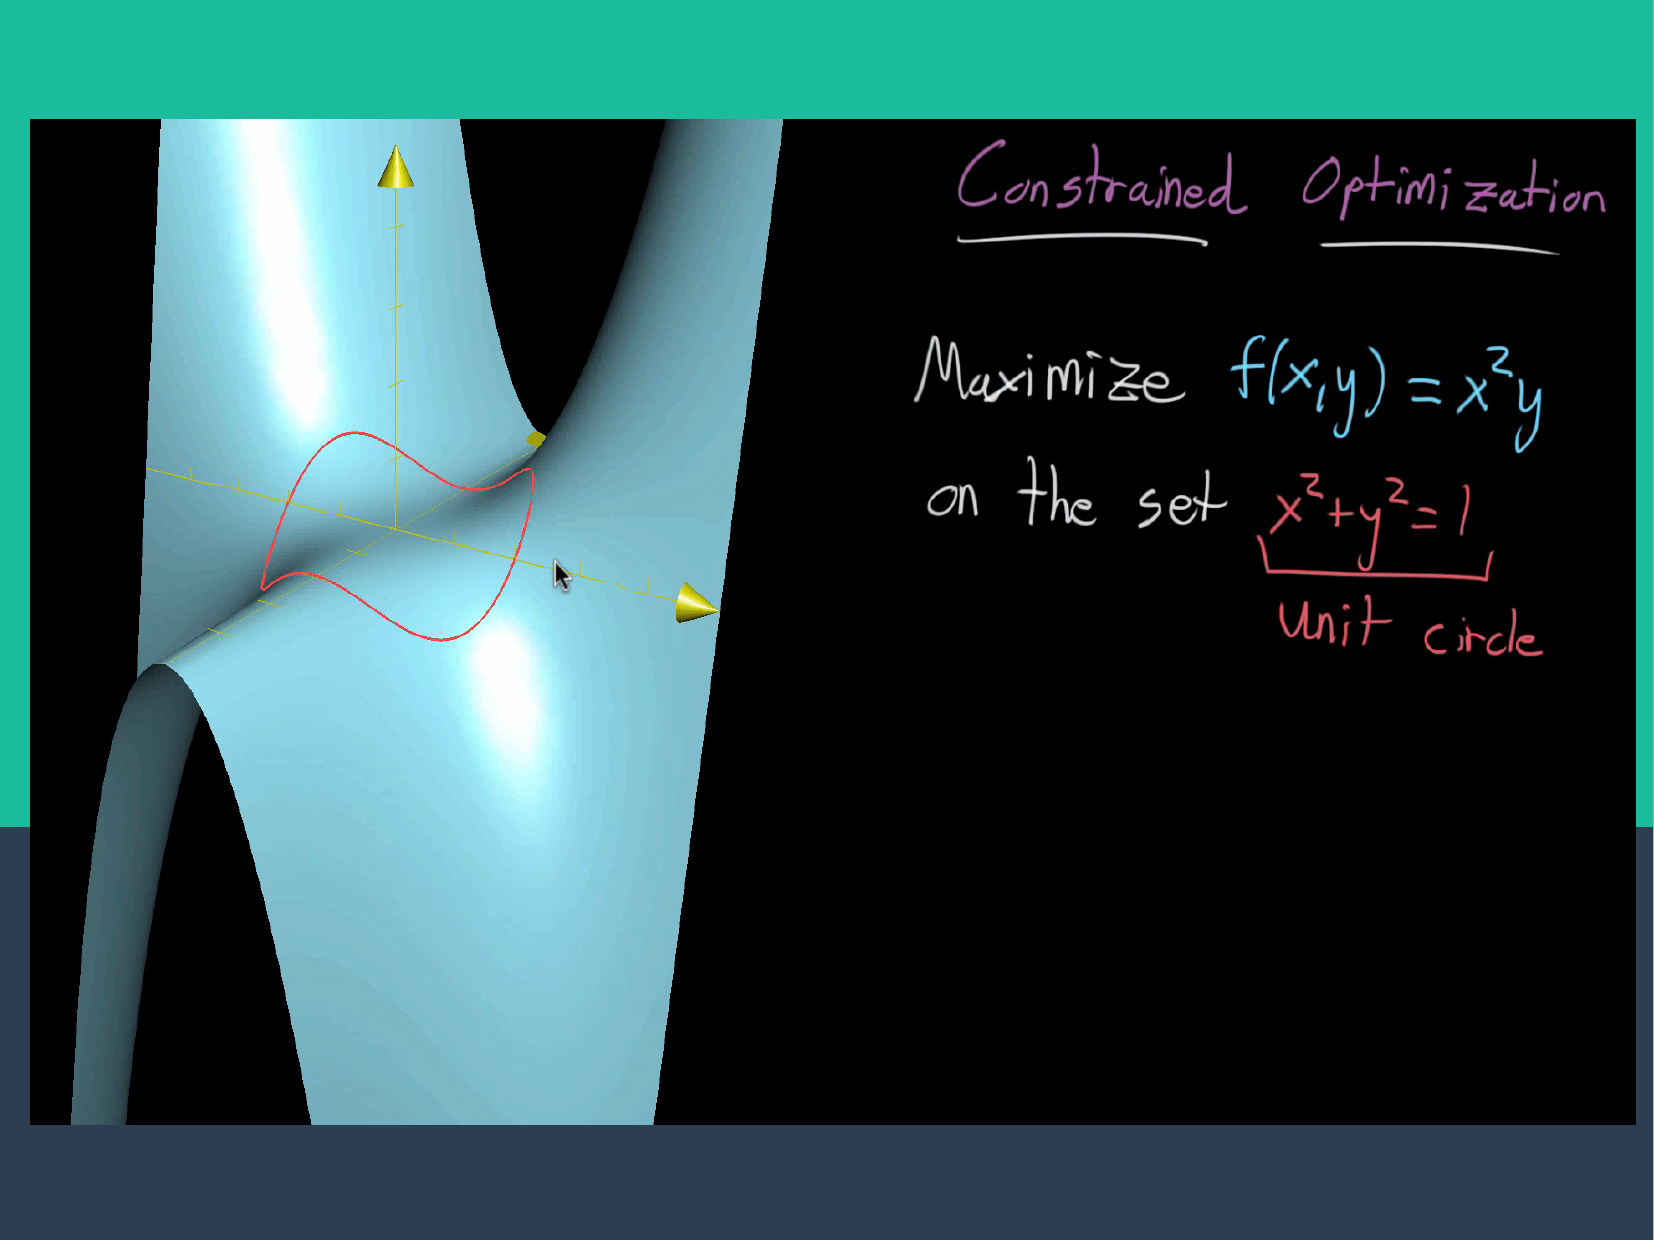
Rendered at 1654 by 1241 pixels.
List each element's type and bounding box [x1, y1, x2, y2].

picture [30, 119, 1636, 1126]
